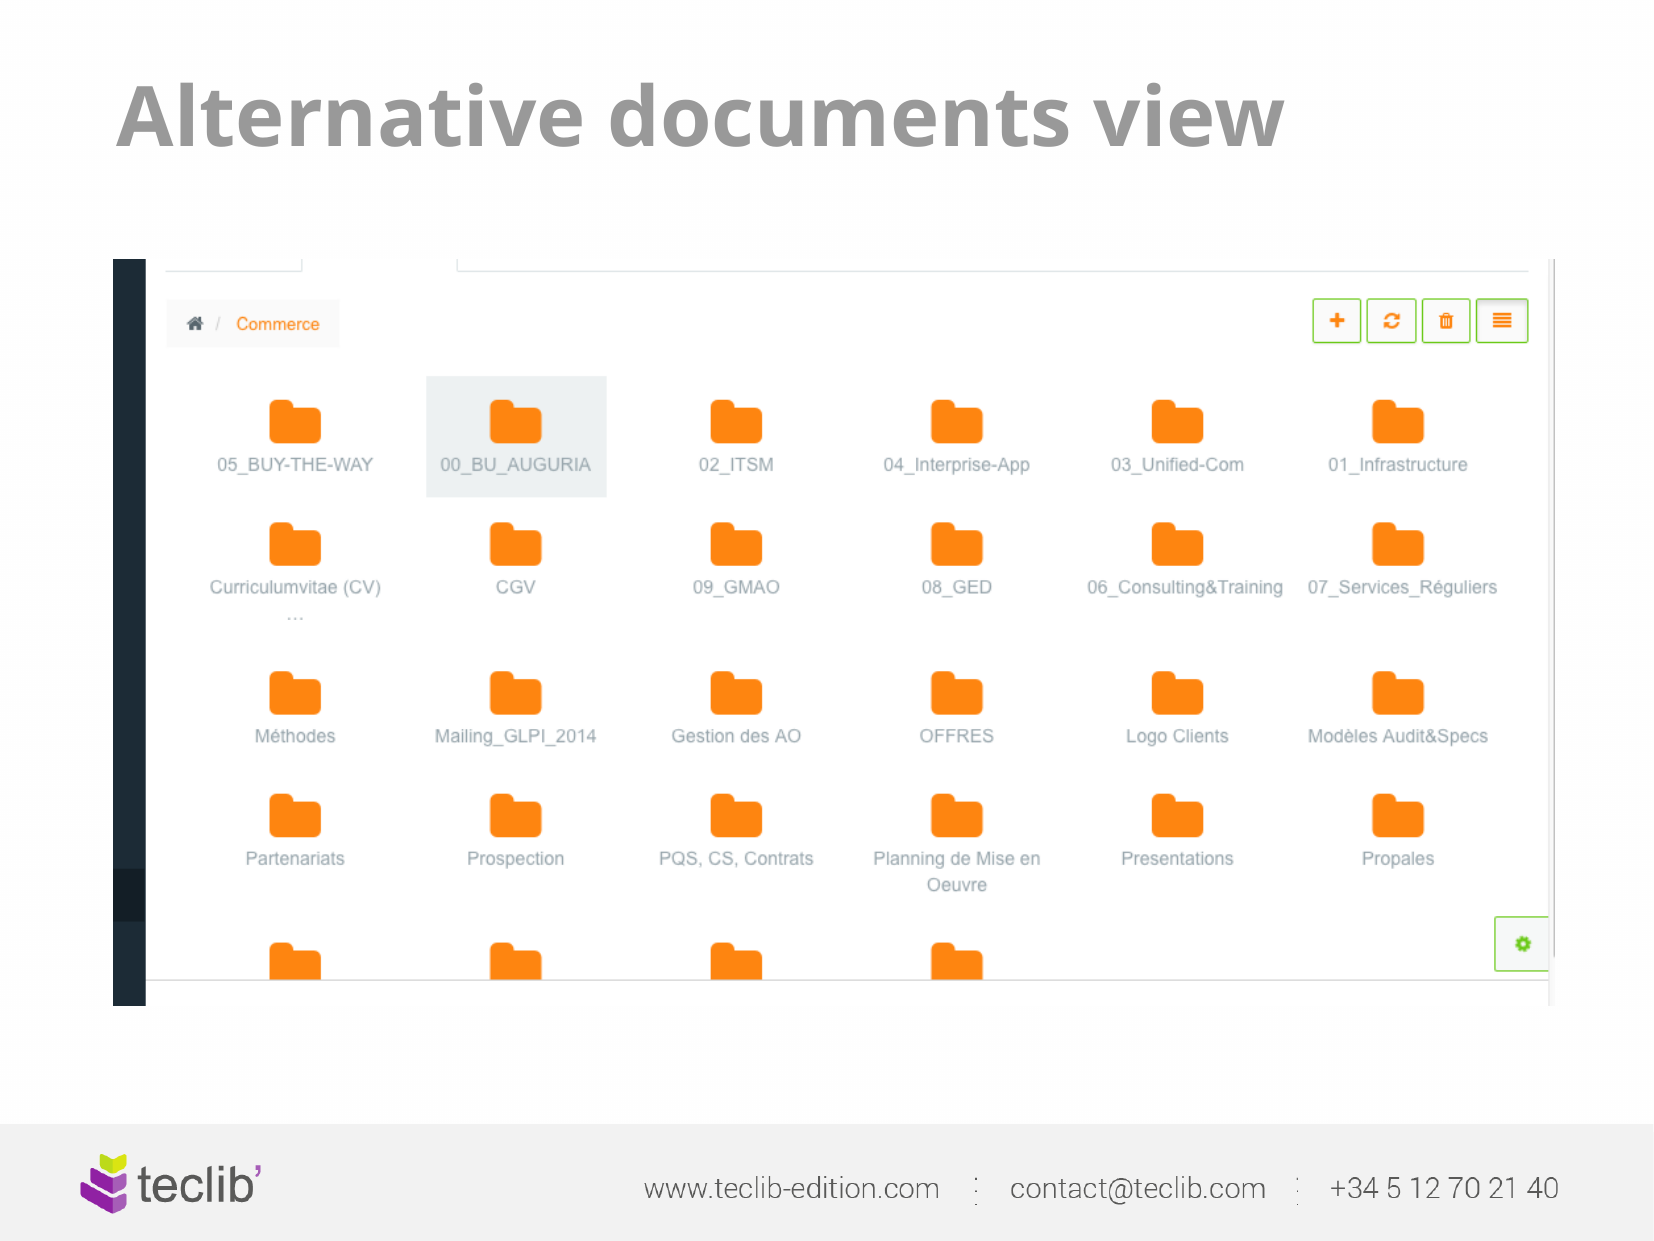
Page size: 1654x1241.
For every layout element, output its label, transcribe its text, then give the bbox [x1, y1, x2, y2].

picture [0, 0, 1654, 1241]
title Alternative documents view [81, 17, 1607, 212]
